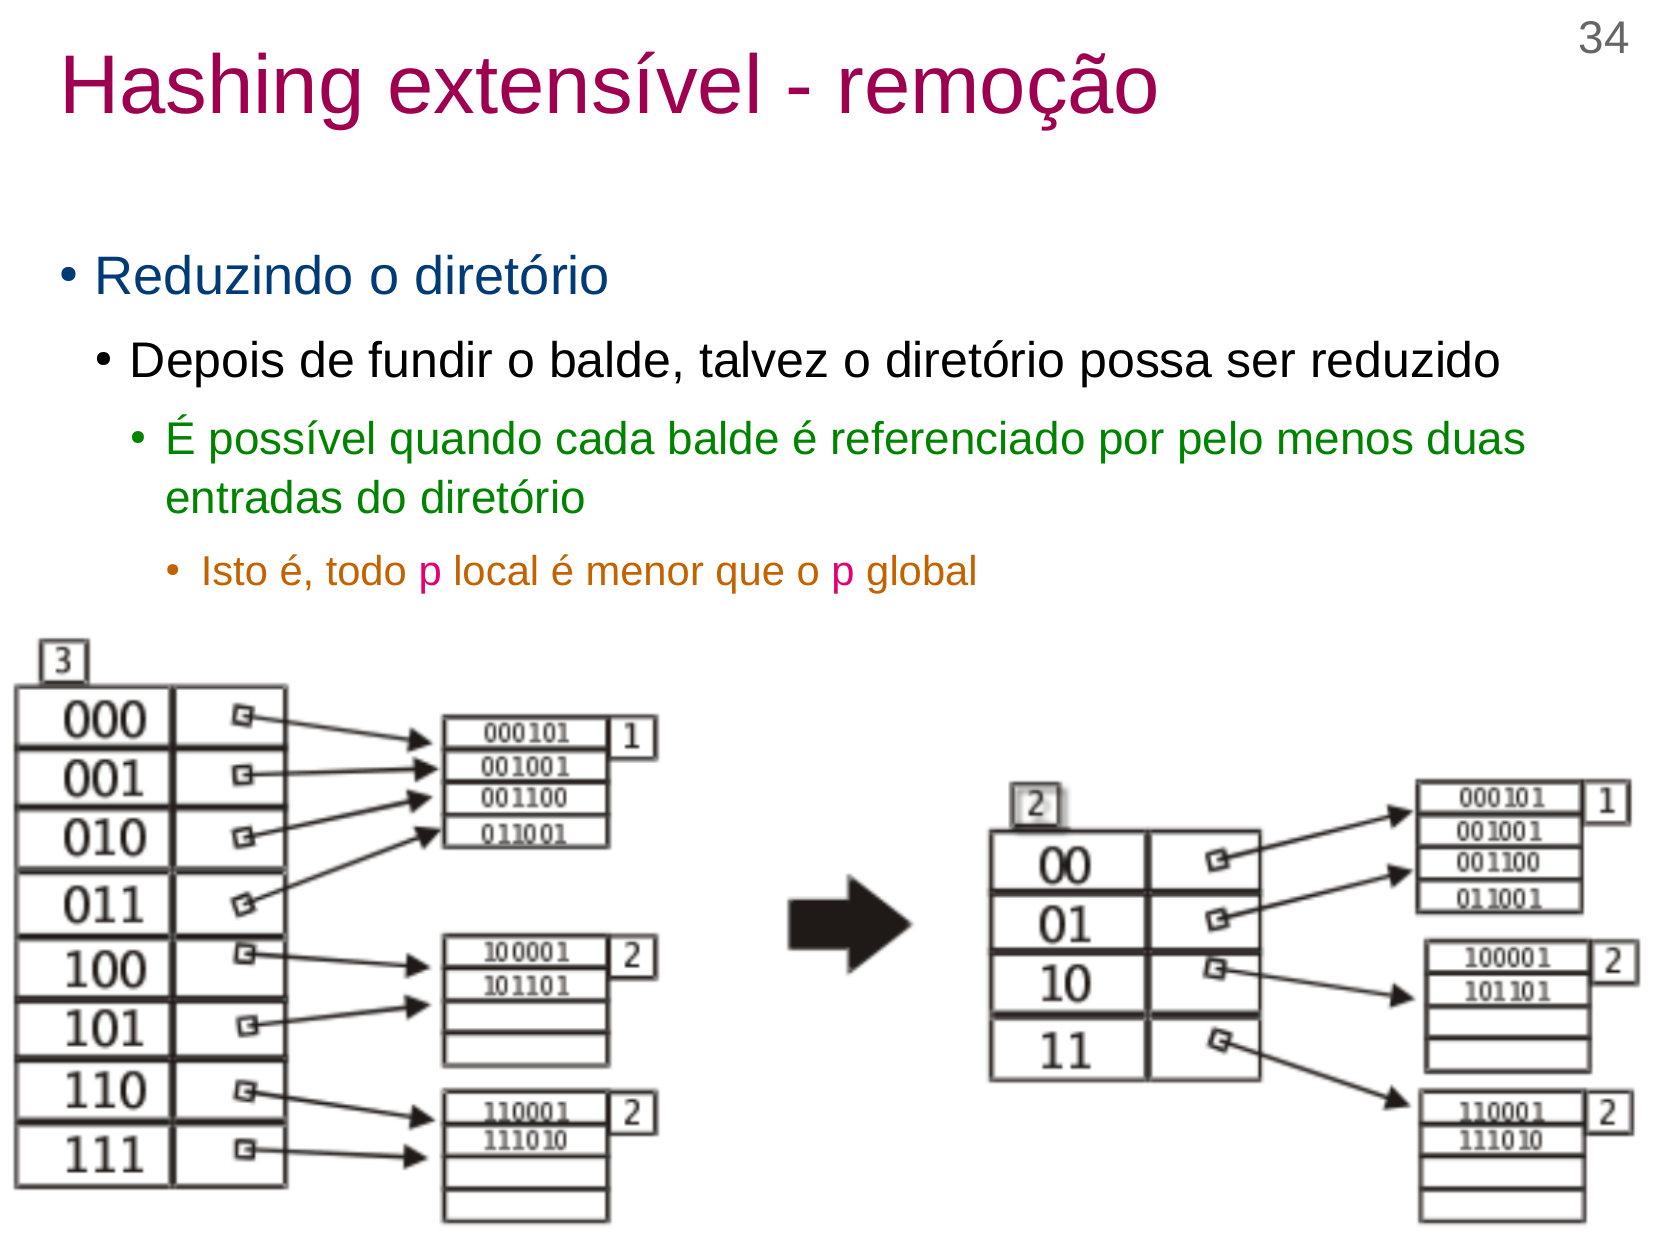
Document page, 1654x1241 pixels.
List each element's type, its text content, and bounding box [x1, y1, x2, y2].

title Hashing extensível - remoção [59, 29, 1595, 148]
list Reduzindo o diretório Depois de fundir o balde, talvez o diretório possa ser reduzido É possível quando cada balde é referenciado por pelo menos duas entradas do diretório Isto é, todo p local é menor que o p global [59, 236, 1595, 634]
picture [11, 634, 1642, 1232]
